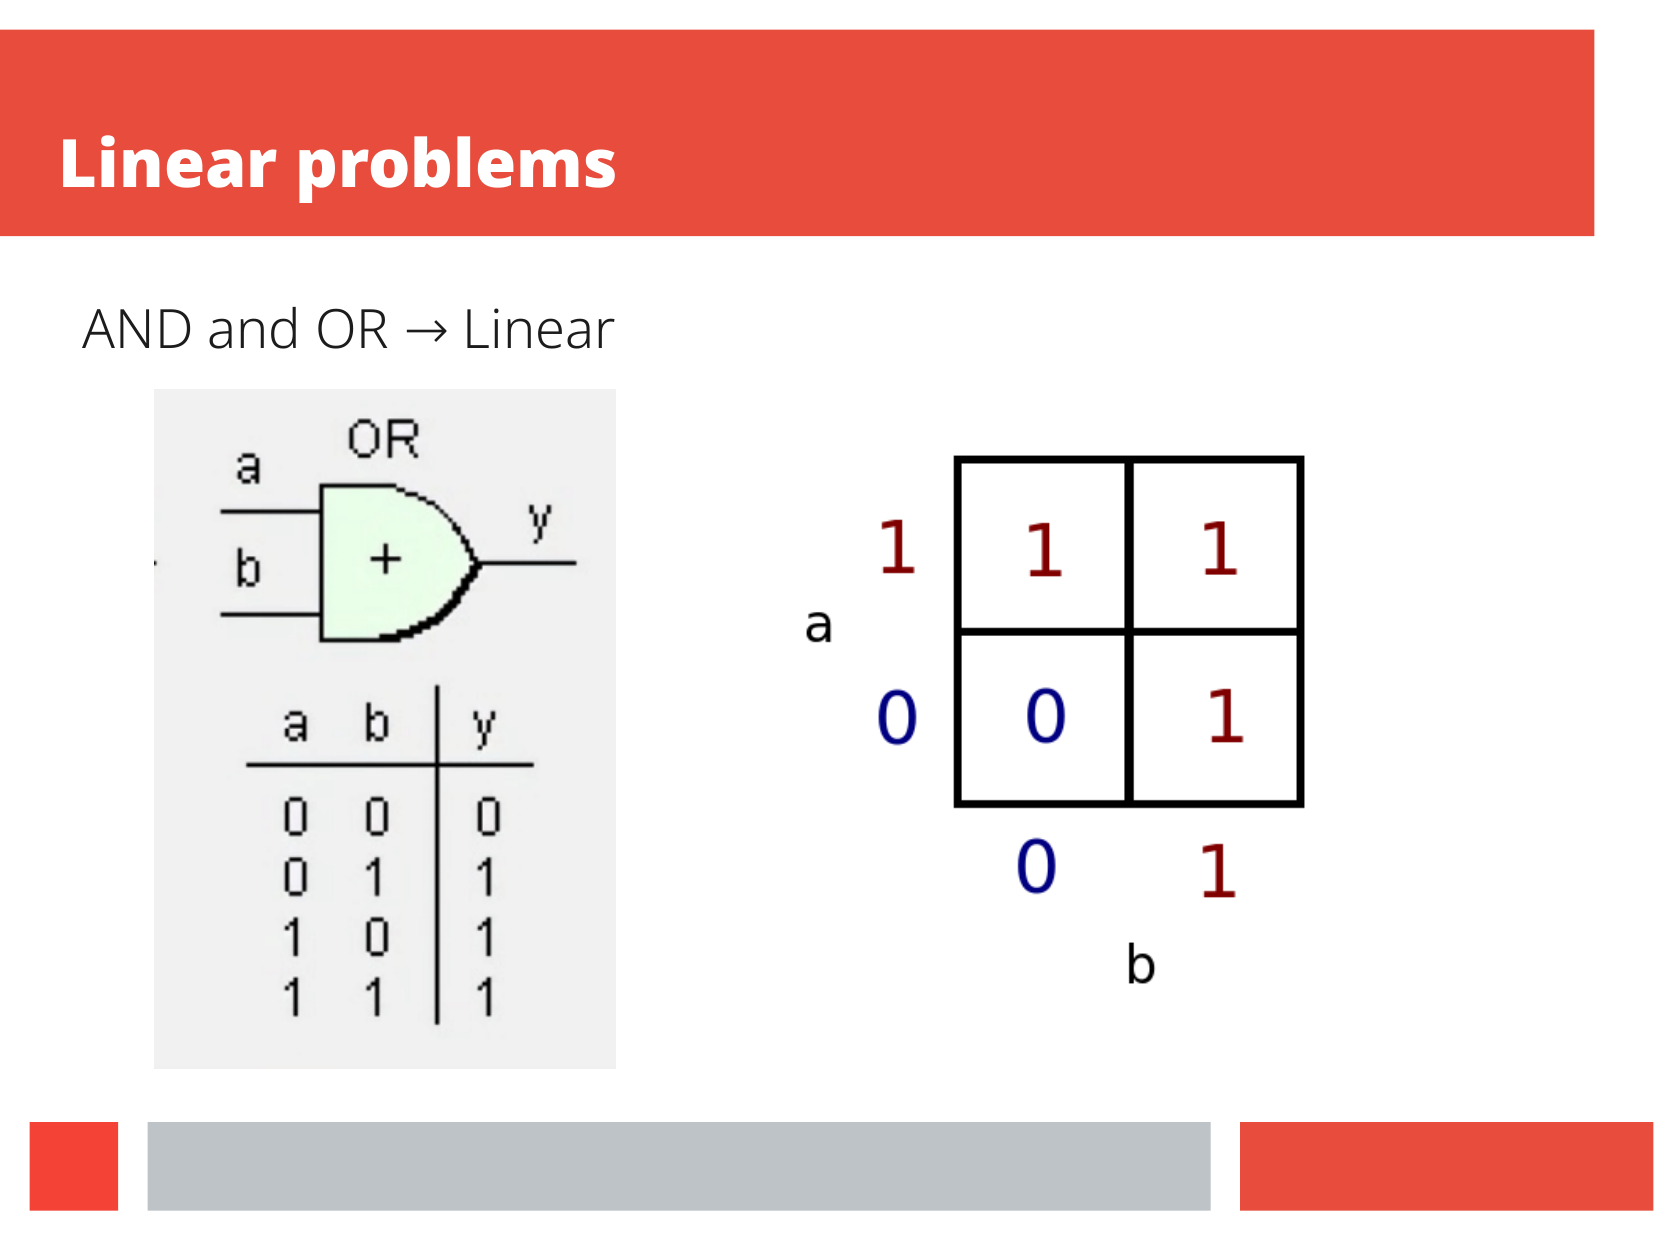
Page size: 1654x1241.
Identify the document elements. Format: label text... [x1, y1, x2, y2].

picture [154, 389, 616, 1069]
subtitle AND and OR → Linear [82, 290, 1571, 1010]
title Linear problems [59, 59, 1595, 207]
picture [796, 434, 1336, 1004]
